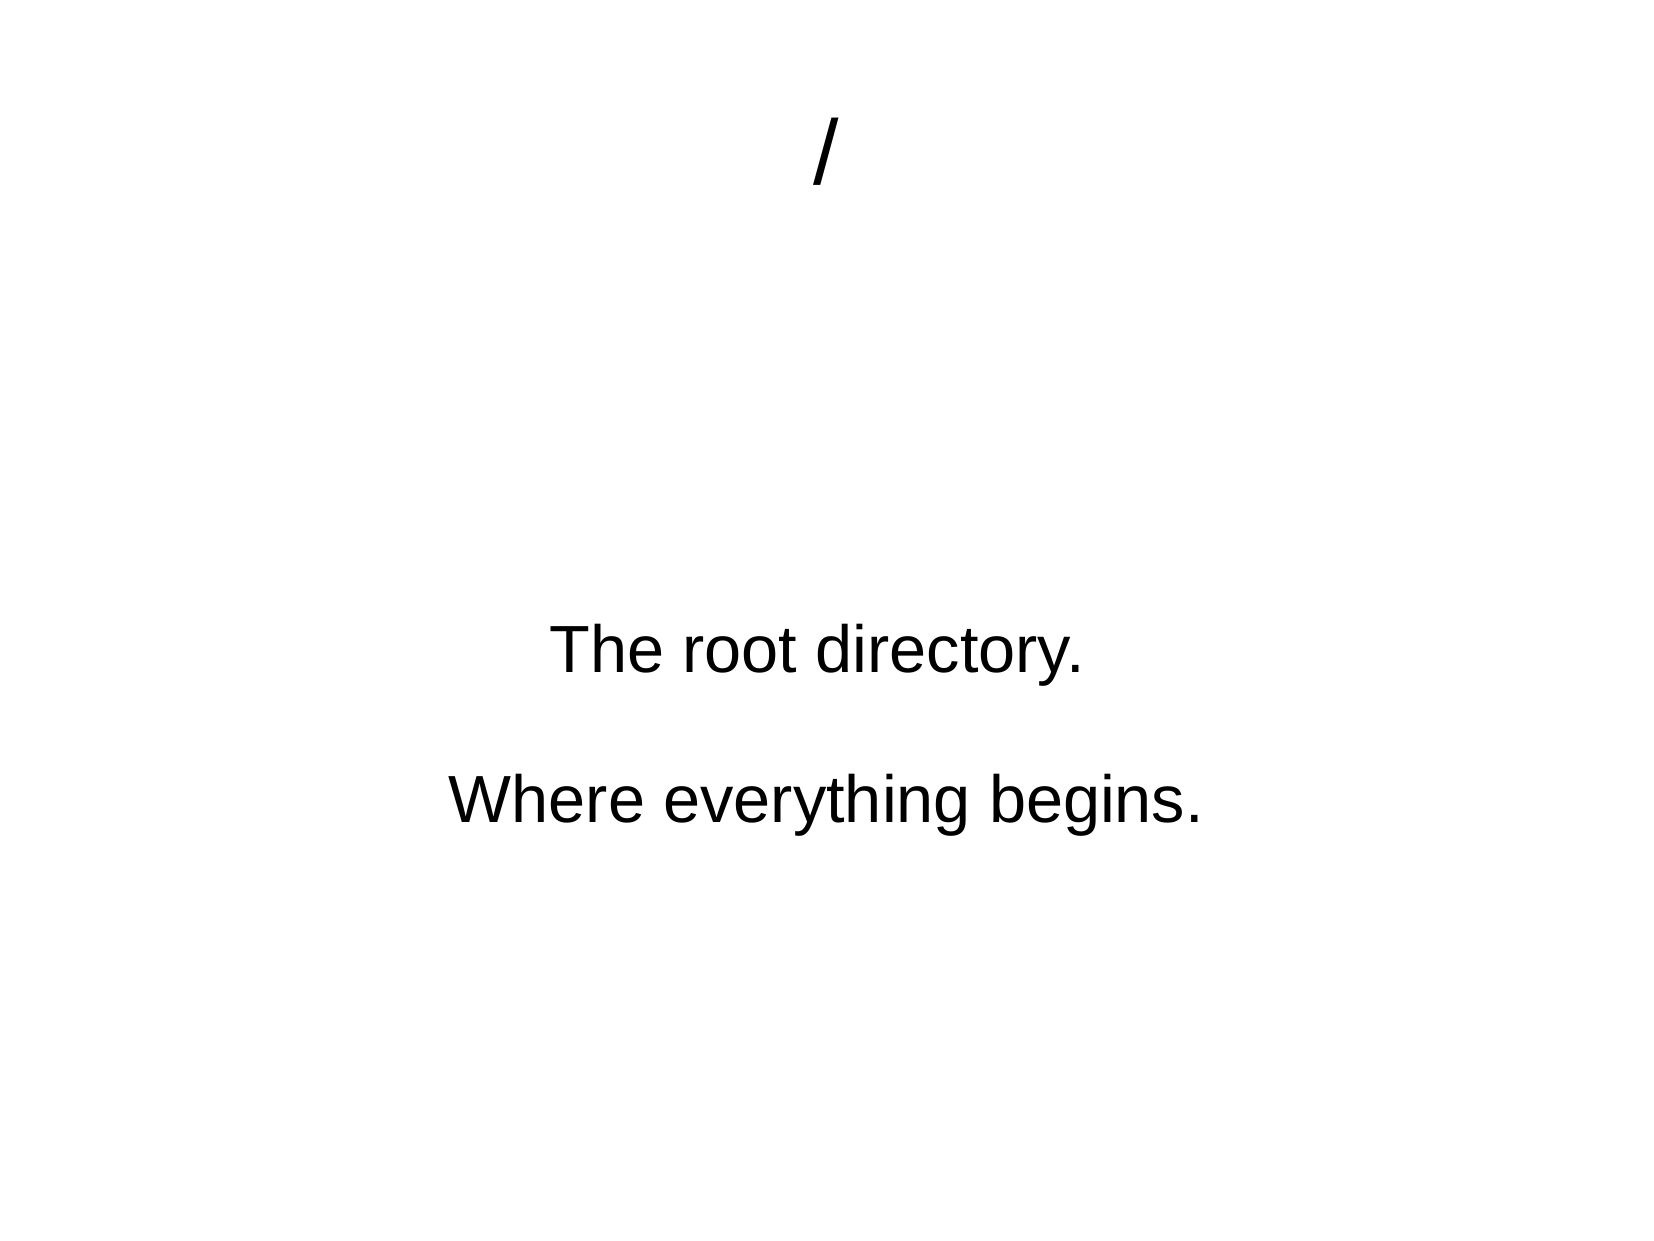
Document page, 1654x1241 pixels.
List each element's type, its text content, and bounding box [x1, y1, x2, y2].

subtitle The root directory. Where everything begins. [82, 290, 1571, 1010]
title / [82, 49, 1571, 257]
